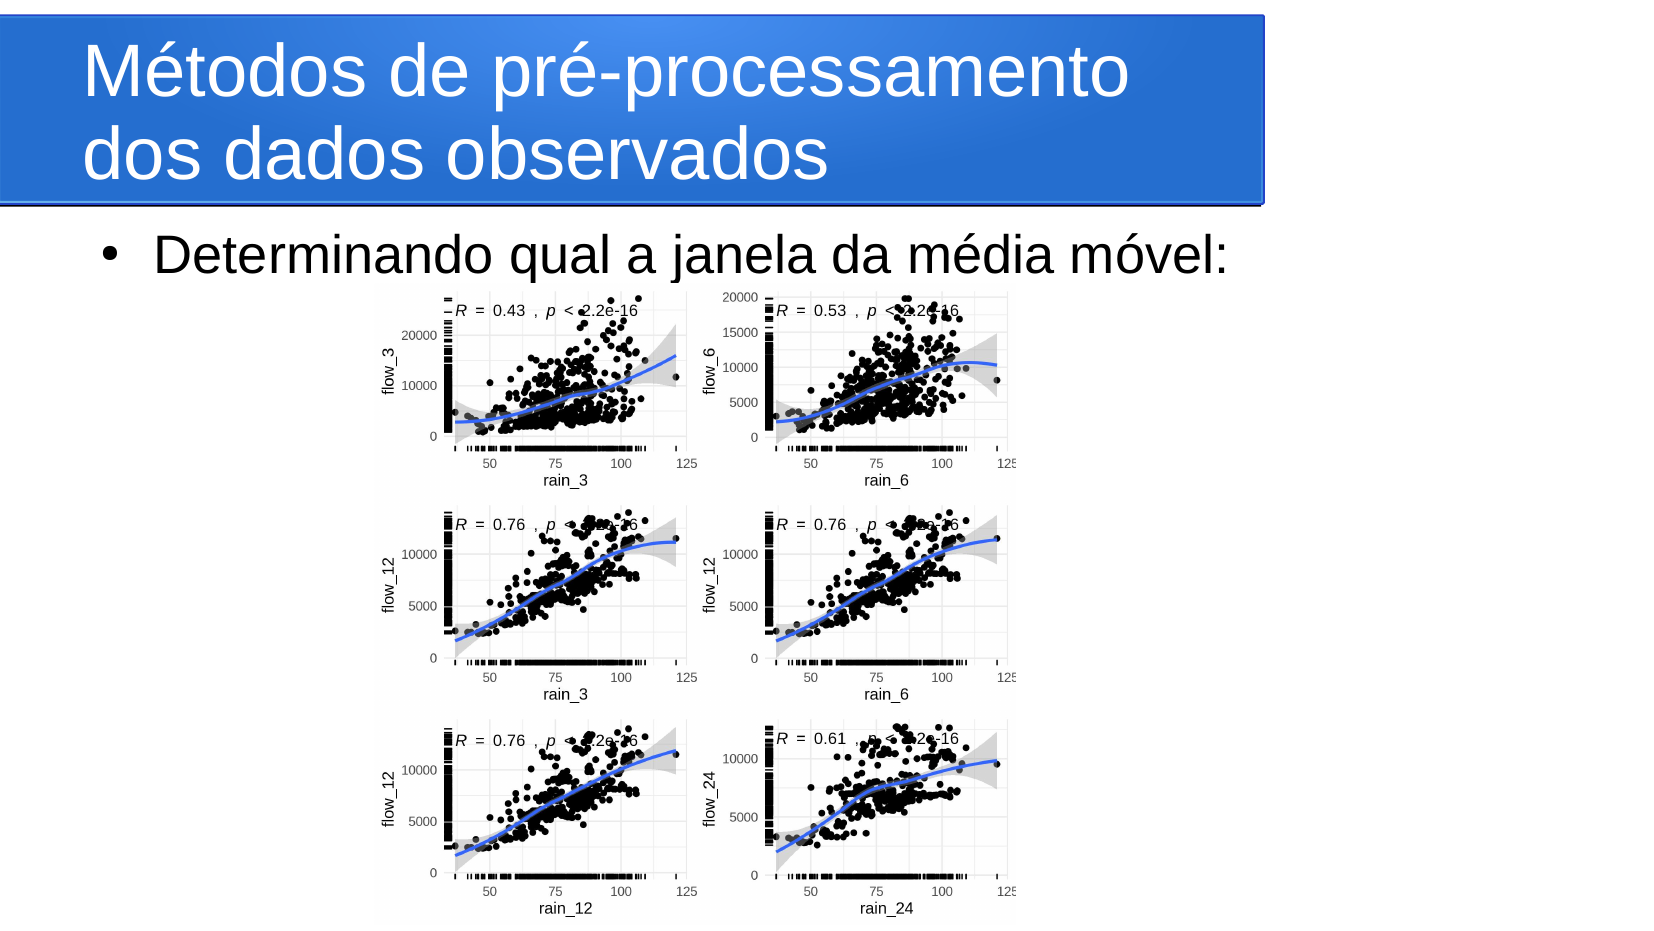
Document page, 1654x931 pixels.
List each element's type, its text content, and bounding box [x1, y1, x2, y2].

list Determinando qual a janela da média móvel: [82, 224, 1571, 764]
picture [374, 283, 1016, 925]
title Métodos de pré-processamento dos dados observados [82, 29, 1235, 196]
